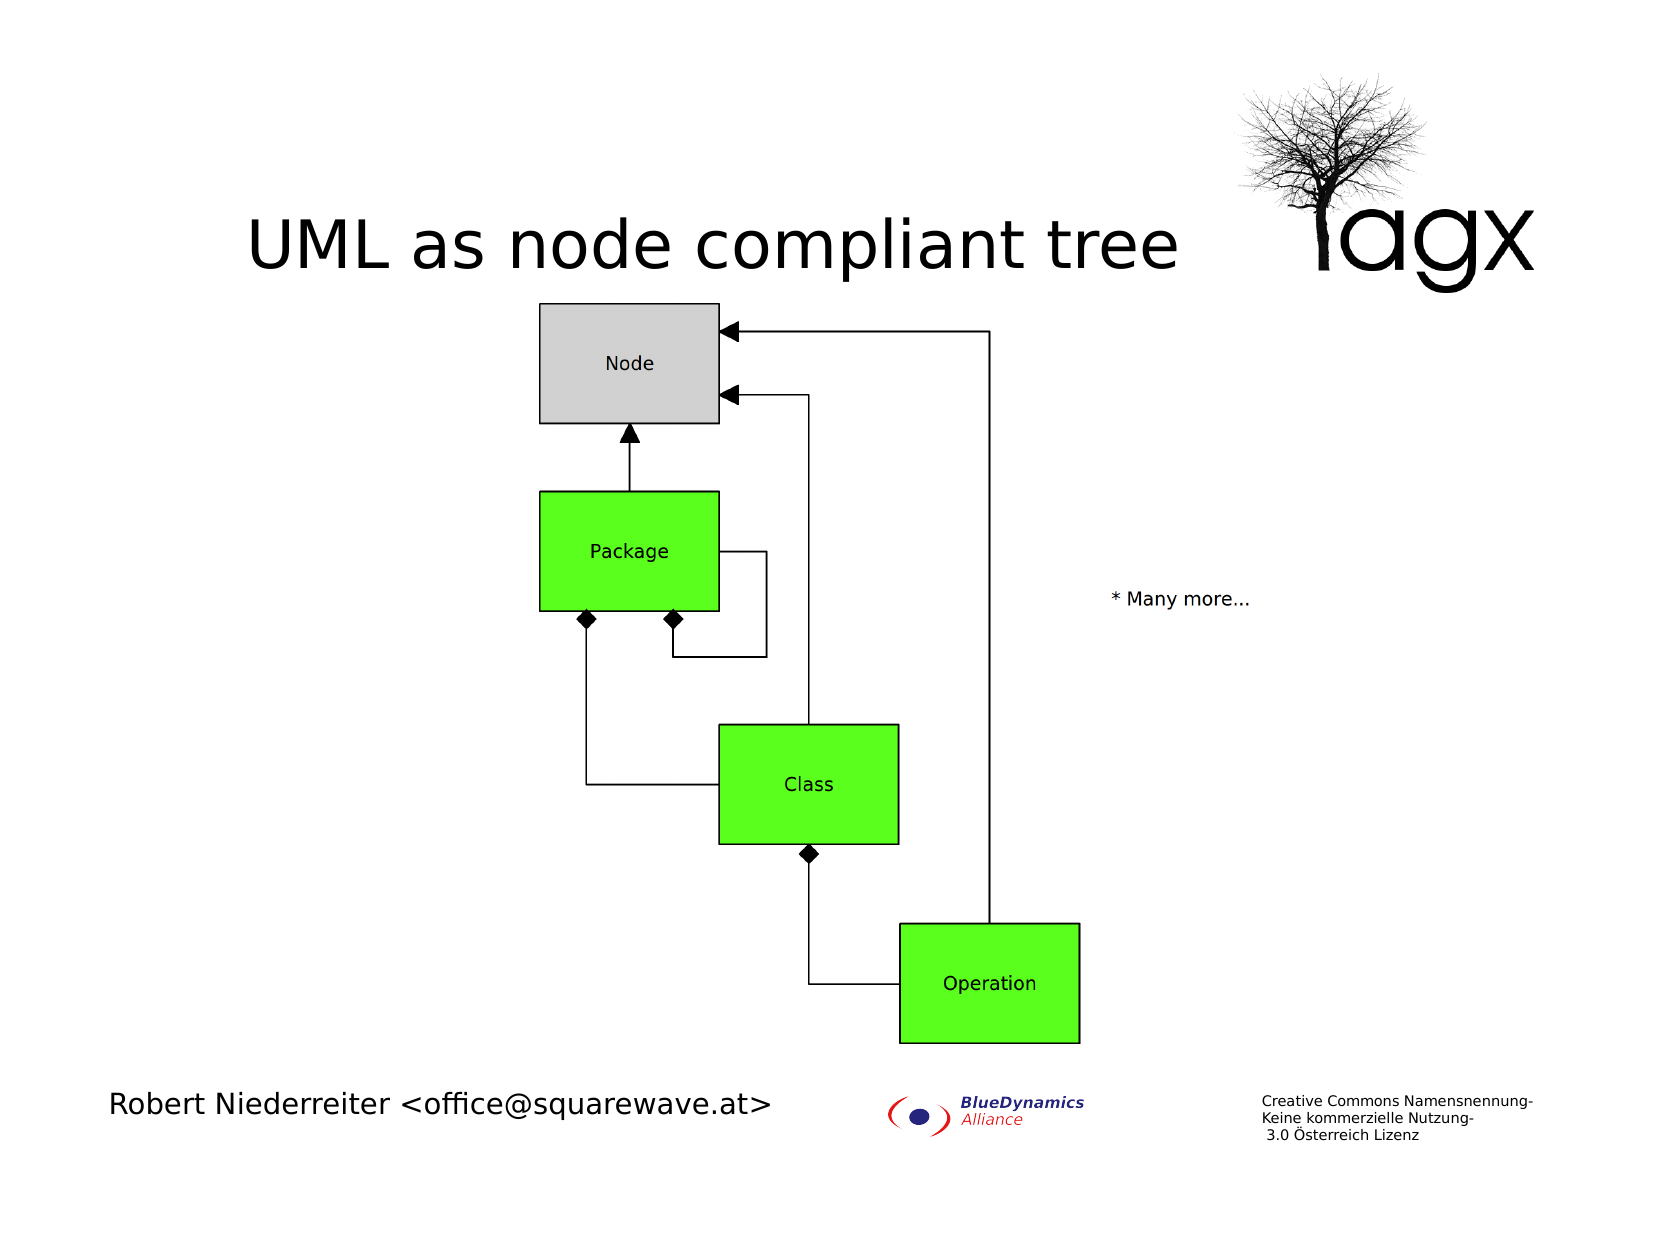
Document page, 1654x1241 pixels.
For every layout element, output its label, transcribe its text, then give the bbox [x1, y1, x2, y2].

picture [1220, 62, 1549, 293]
picture [535, 299, 1278, 1048]
title UML as node compliant tree [81, 52, 1182, 284]
picture [888, 1096, 1084, 1137]
